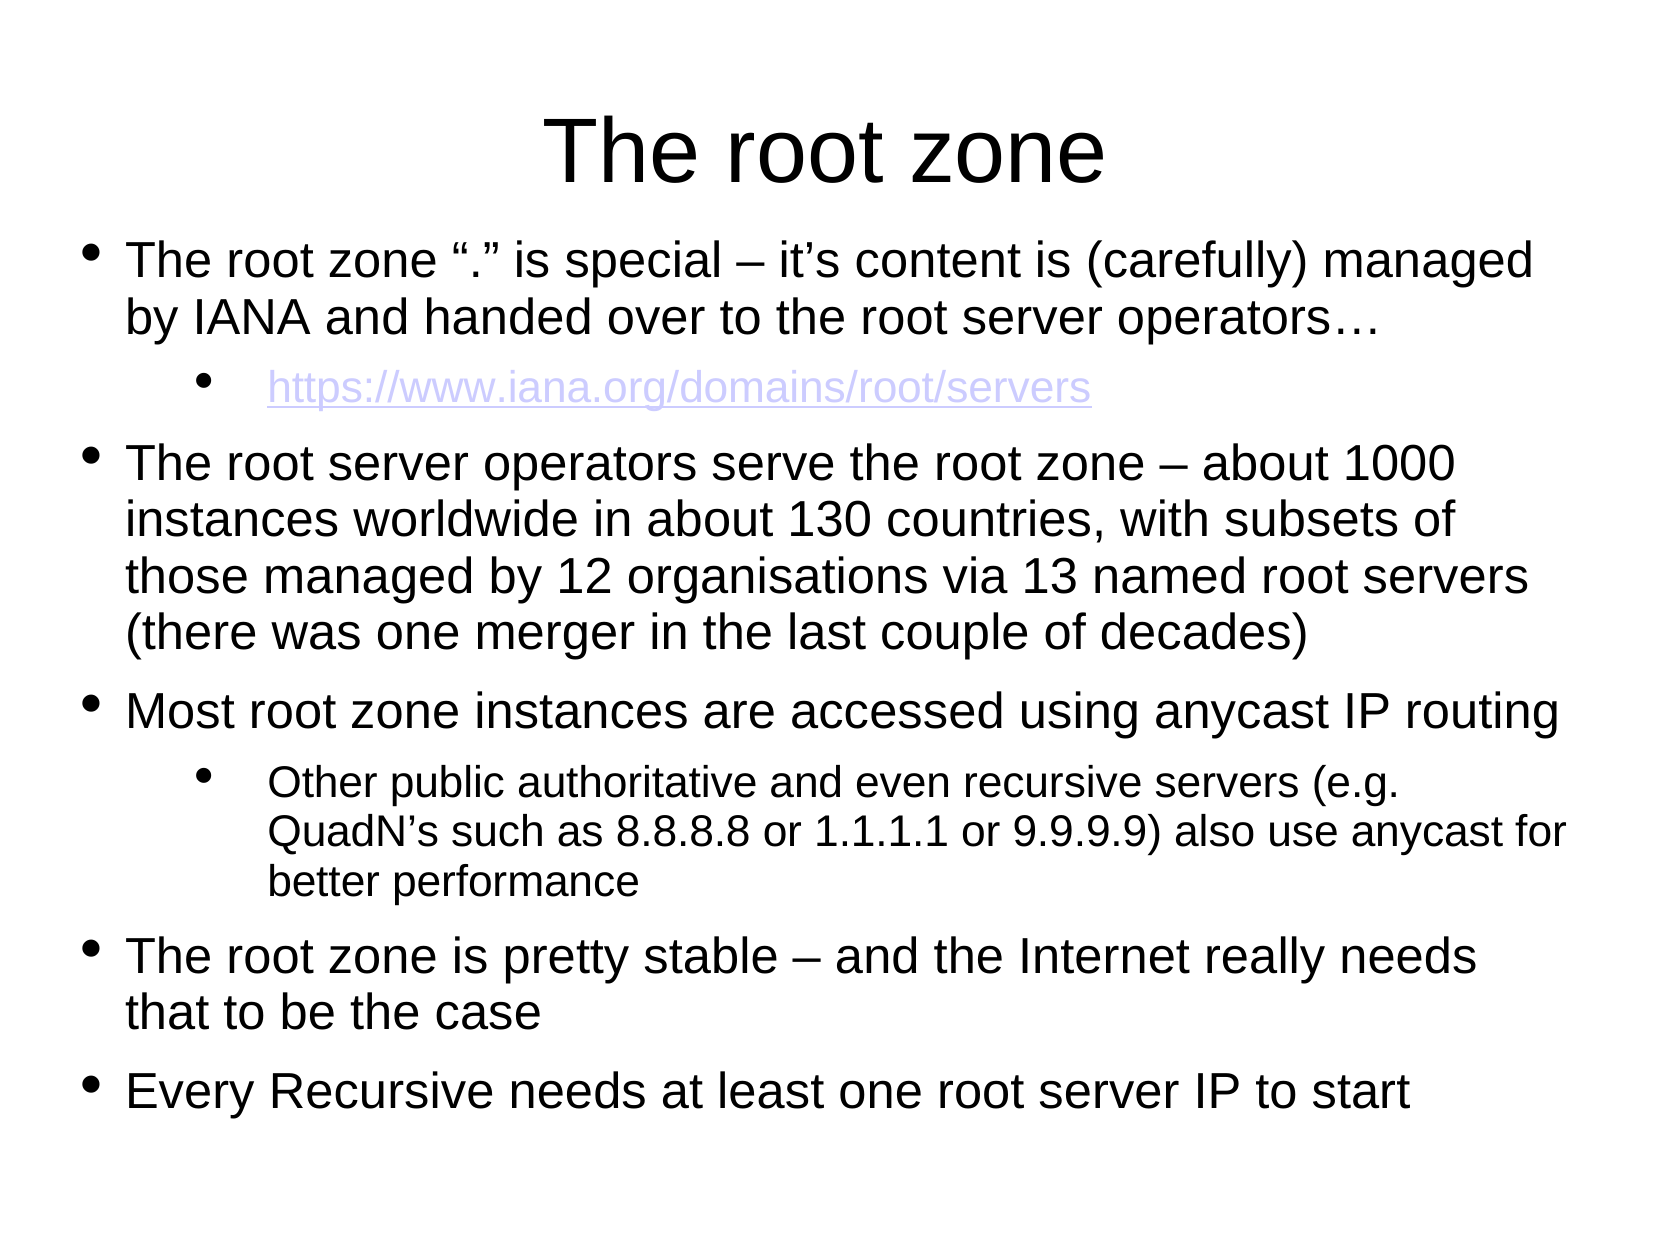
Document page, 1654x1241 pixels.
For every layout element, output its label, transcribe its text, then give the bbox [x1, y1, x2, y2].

list The root zone “.” is special – it’s content is (carefully) managed by IANA and handed over to the root server operators… https://www.iana.org/domains/root/servers The root server operators serve the root zone – about 1000 instances worldwide in about 130 countries, with subsets of those managed by 12 organisations via 13 named root servers (there was one merger in the last couple of decades) Most root zone instances are accessed using anycast IP routing Other public authoritative and even recursive servers (e.g. QuadN’s such as 8.8.8.8 or 1.1.1.1 or 9.9.9.9) also use anycast for better performance The root zone is pretty stable – and the Internet really needs that to be the case Every Recursive needs at least one root server IP to start [82, 228, 1569, 1137]
title The root zone [82, 49, 1569, 228]
